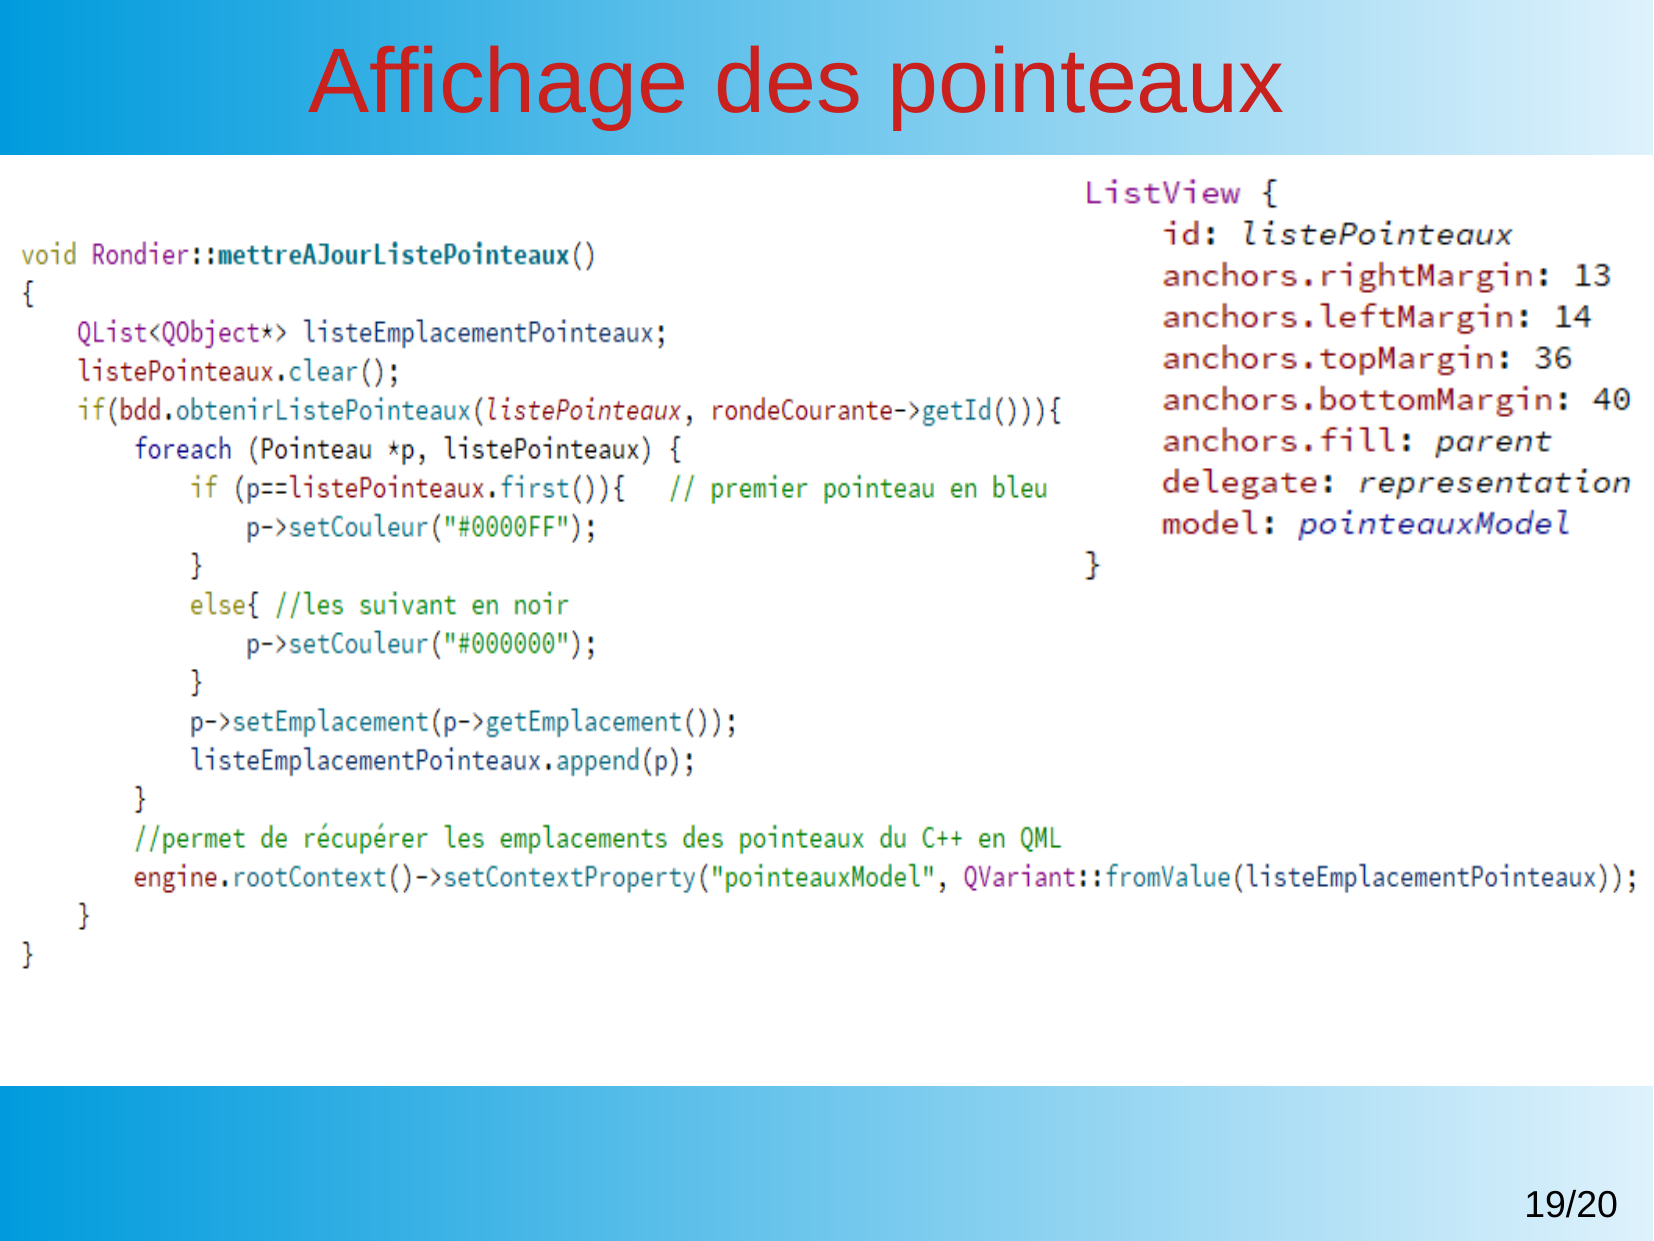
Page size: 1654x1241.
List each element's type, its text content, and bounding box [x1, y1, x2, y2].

picture [18, 169, 1654, 975]
title Affichage des pointeaux [88, 14, 1506, 148]
text_box <numéro>/20 [1509, 1176, 1654, 1241]
